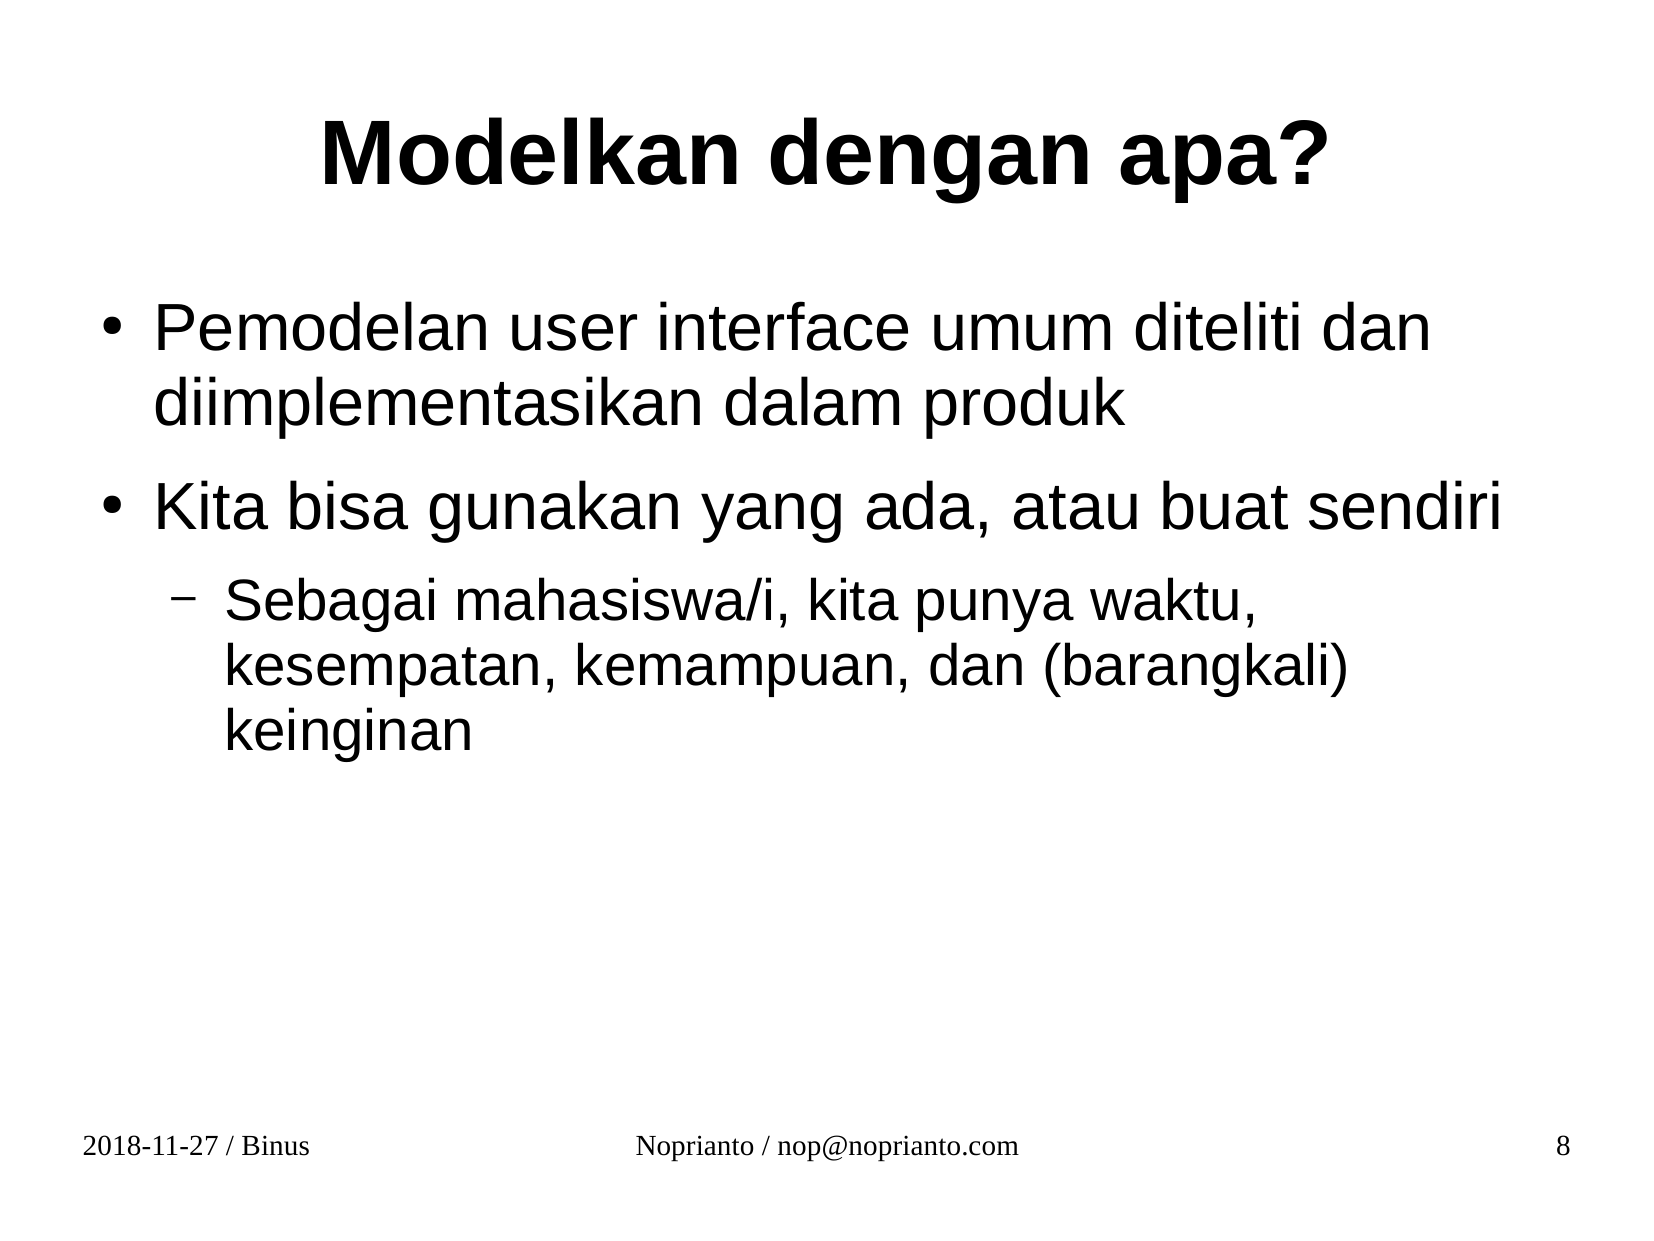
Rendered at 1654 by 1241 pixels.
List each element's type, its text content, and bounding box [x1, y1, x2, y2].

title Modelkan dengan apa? [82, 49, 1571, 257]
list Pemodelan user interface umum diteliti dan diimplementasikan dalam produk Kita bisa gunakan yang ada, atau buat sendiri Sebagai mahasiswa/i, kita punya waktu, kesempatan, kemampuan, dan (barangkali) keinginan [82, 290, 1571, 1010]
